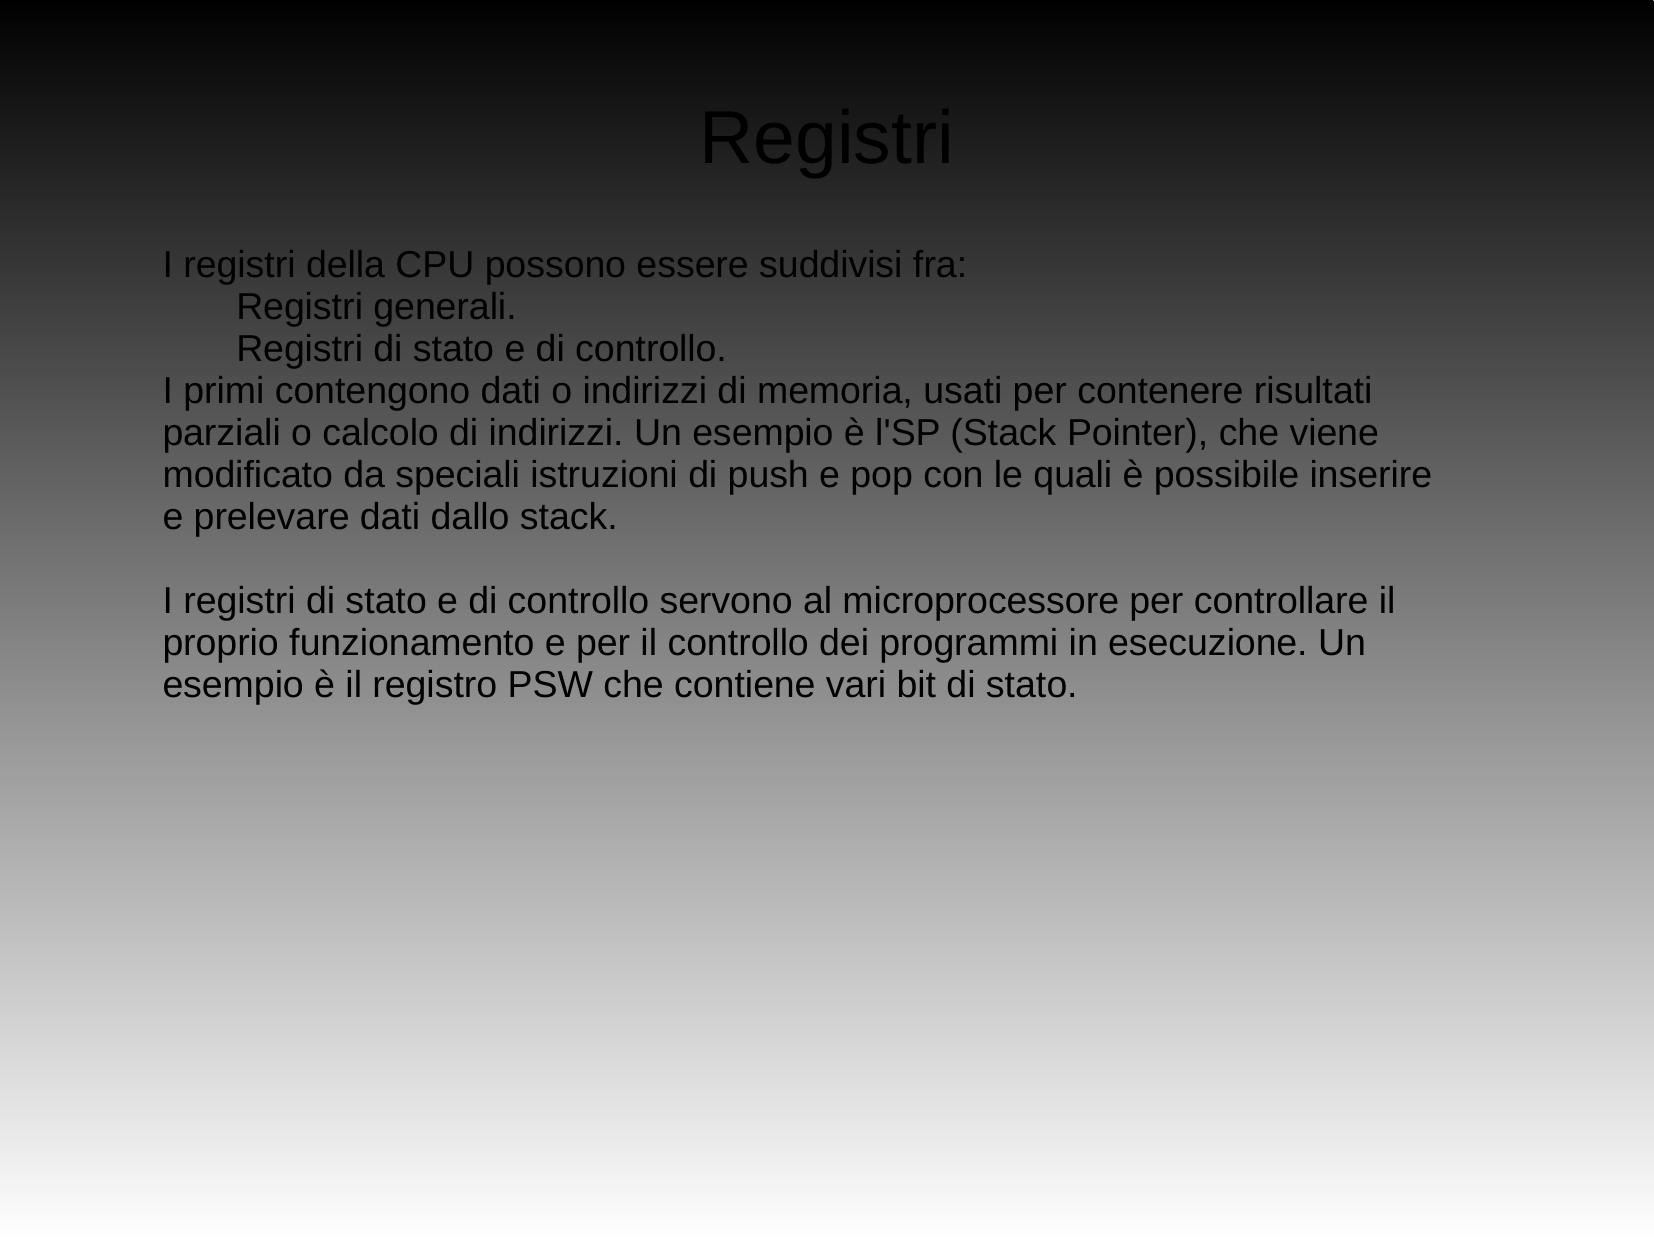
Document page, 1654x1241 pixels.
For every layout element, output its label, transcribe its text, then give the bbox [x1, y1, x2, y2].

text_box Registri [413, 88, 1241, 188]
text_box I registri della CPU possono essere suddivisi fra: Registri generali. Registri di stato e di controllo. I primi contengono dati o indirizzi di memoria, usati per contenere risultati parziali o calcolo di indirizzi. Un esempio è l'SP (Stack Pointer), che viene modificato da speciali istruzioni di push e pop con le quali è possibile inserire e prelevare dati dallo stack. I registri di stato e di controllo servono al microprocessore per controllare il proprio funzionamento e per il controllo dei programmi in esecuzione. Un esempio è il registro PSW che contiene vari bit di stato. [147, 236, 1477, 713]
